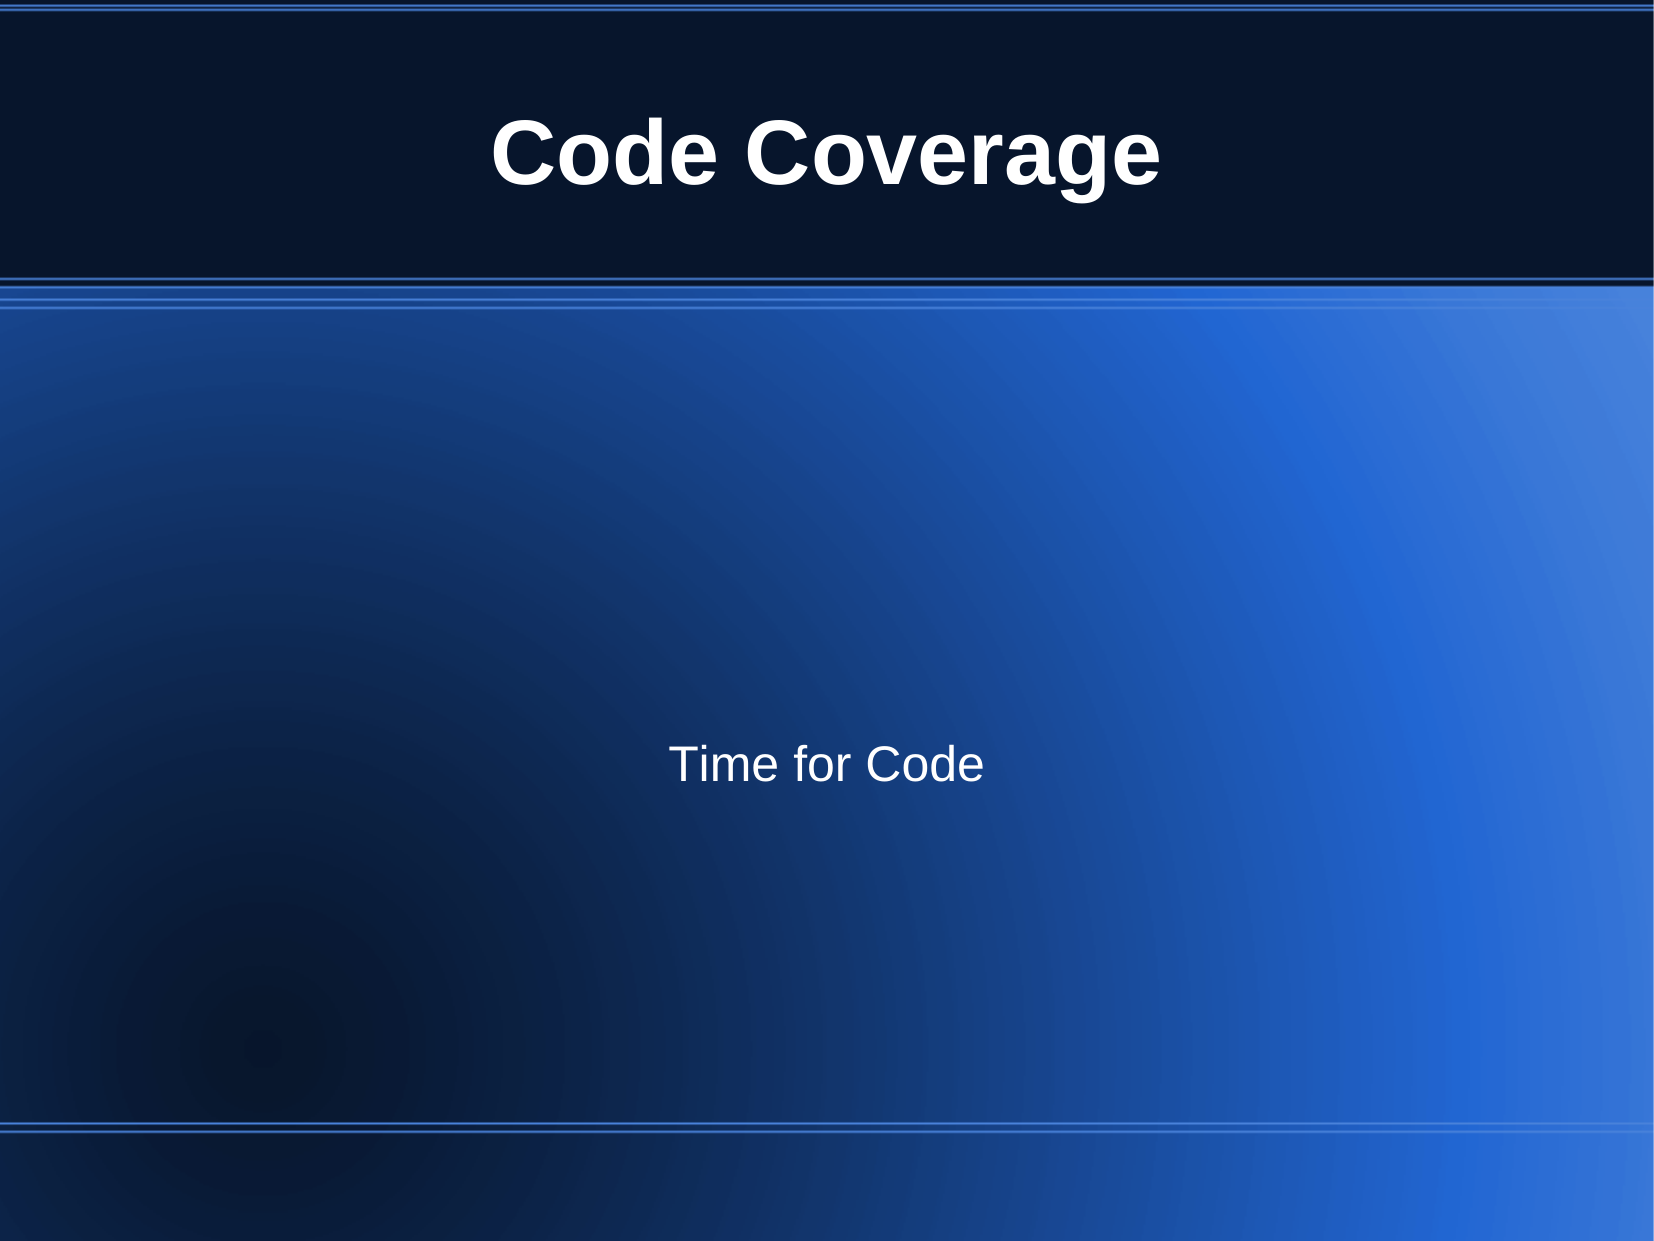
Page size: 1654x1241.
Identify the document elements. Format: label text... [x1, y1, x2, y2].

title Code Coverage [82, 49, 1571, 257]
subtitle Time for Code [82, 355, 1571, 1174]
picture [0, 0, 1654, 1241]
